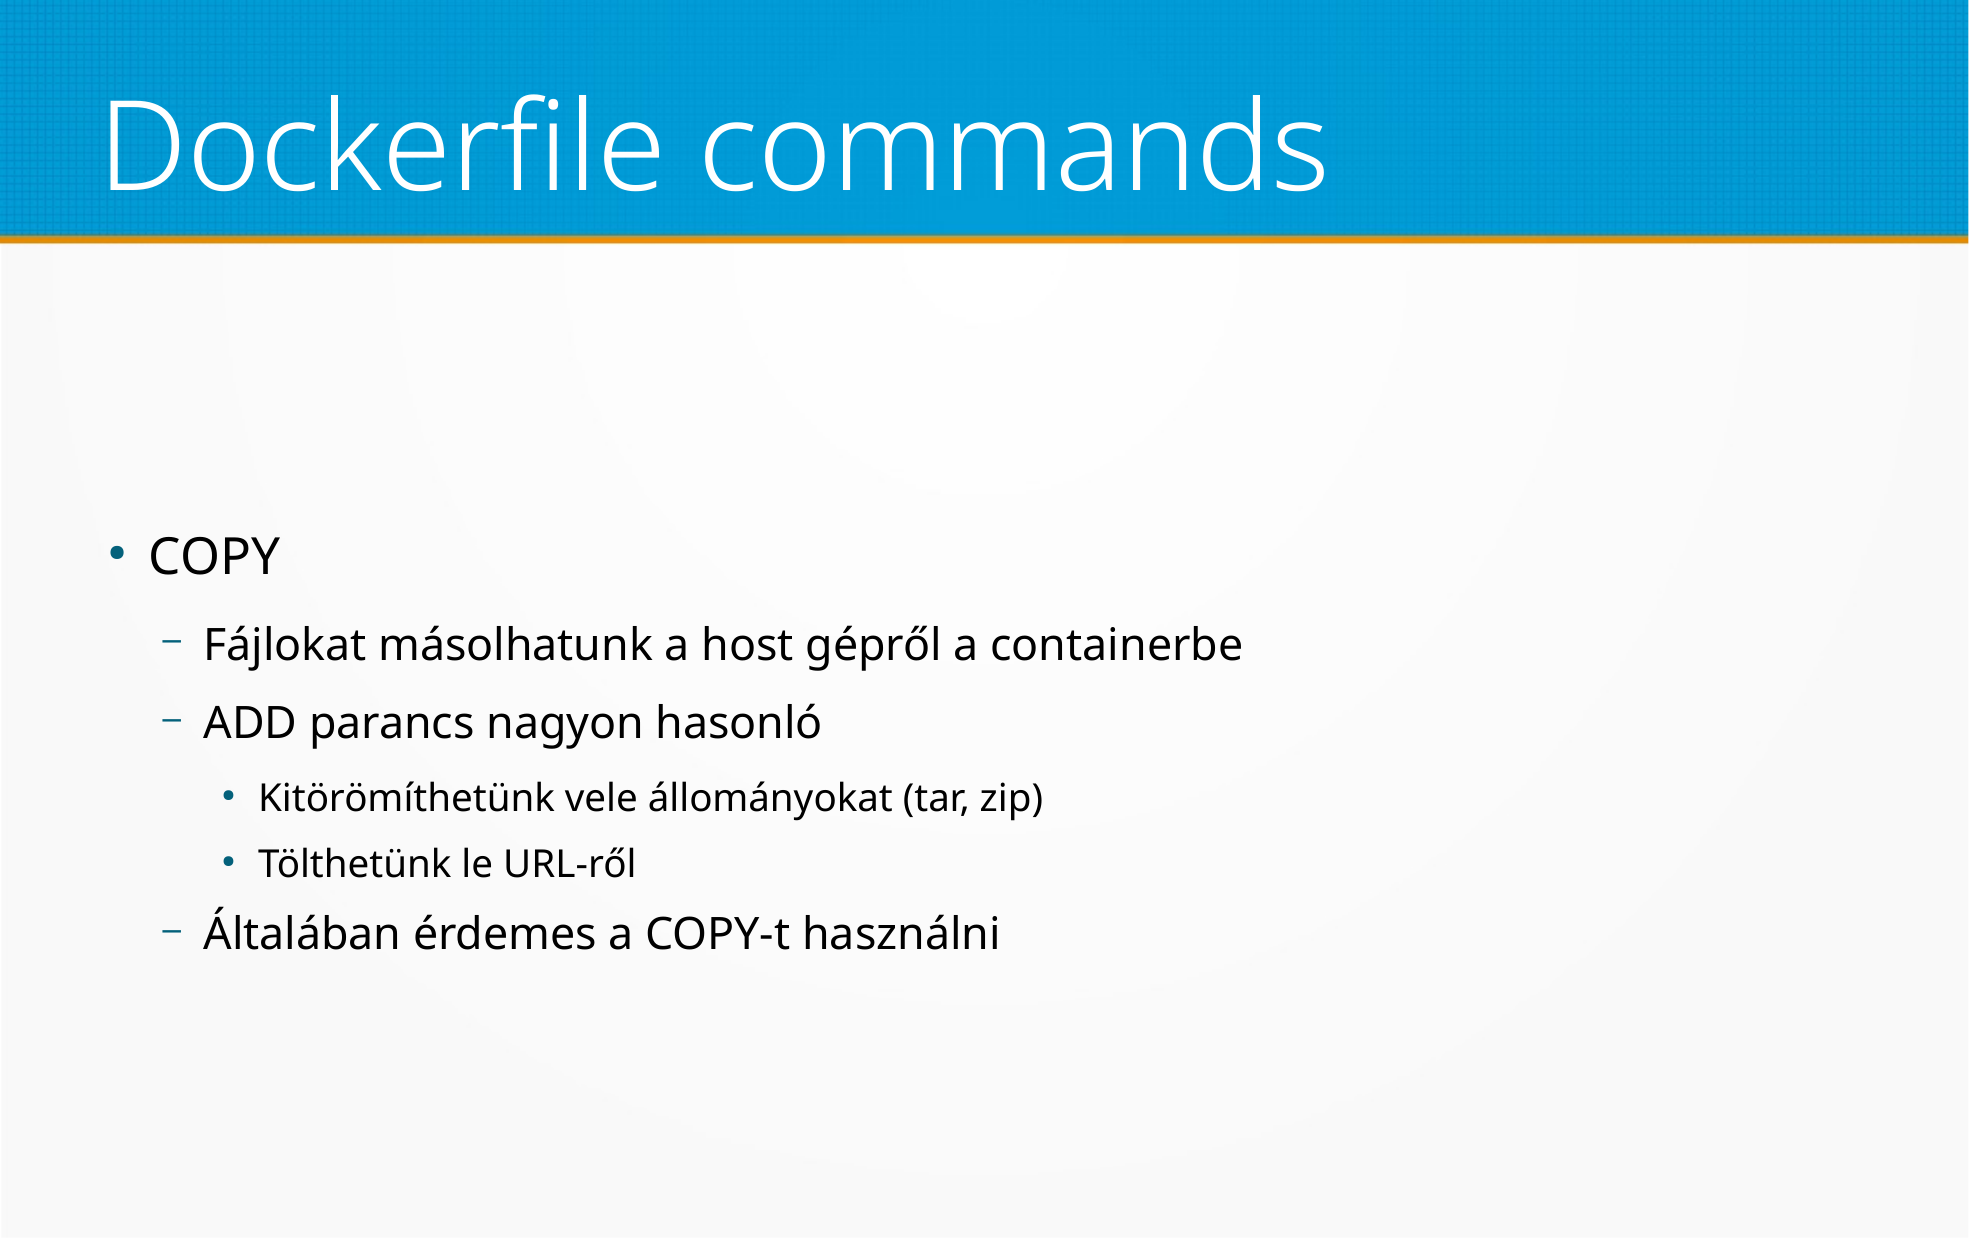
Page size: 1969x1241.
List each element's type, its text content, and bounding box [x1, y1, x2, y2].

list COPY Fájlokat másolhatunk a host gépről a containerbe ADD parancs nagyon hasonló Kitörömíthetünk vele állományokat (tar, zip) Tölthetünk le URL-ről Általában érdemes a COPY-t használni [94, 519, 1857, 969]
title Dockerfile commands [98, 19, 1870, 227]
picture [0, 233, 1969, 1241]
